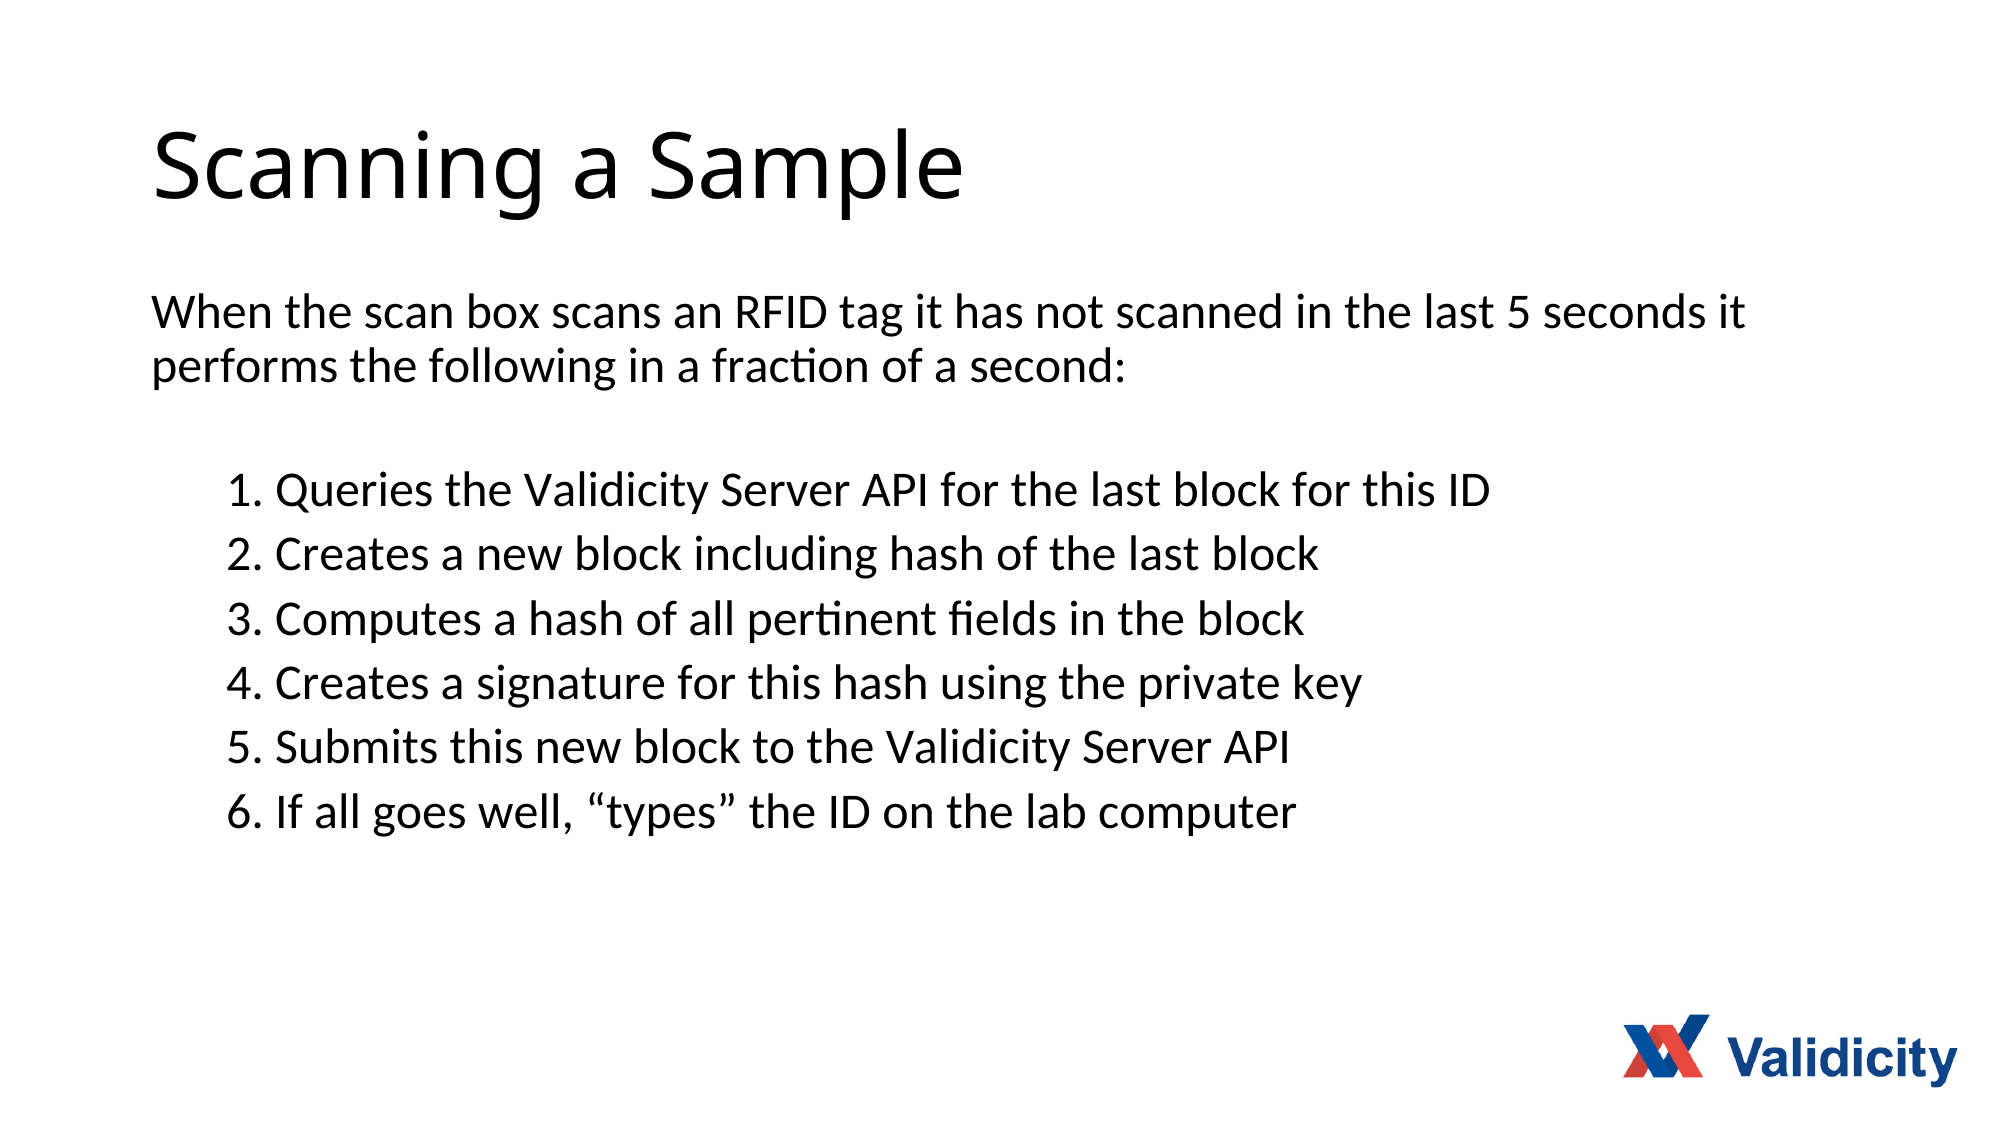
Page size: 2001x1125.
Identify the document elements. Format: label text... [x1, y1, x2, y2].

list When the scan box scans an RFID tag it has not scanned in the last 5 seconds it performs the following in a fraction of a second: Queries the Validicity Server API for the last block for this ID Creates a new block including hash of the last block Computes a hash of all pertinent fields in the block Creates a signature for this hash using the private key Submits this new block to the Validicity Server API If all goes well, “types” the ID on the lab computer [136, 277, 1862, 999]
picture [1574, 976, 1999, 1125]
title Scanning a Sample [137, 59, 1863, 278]
